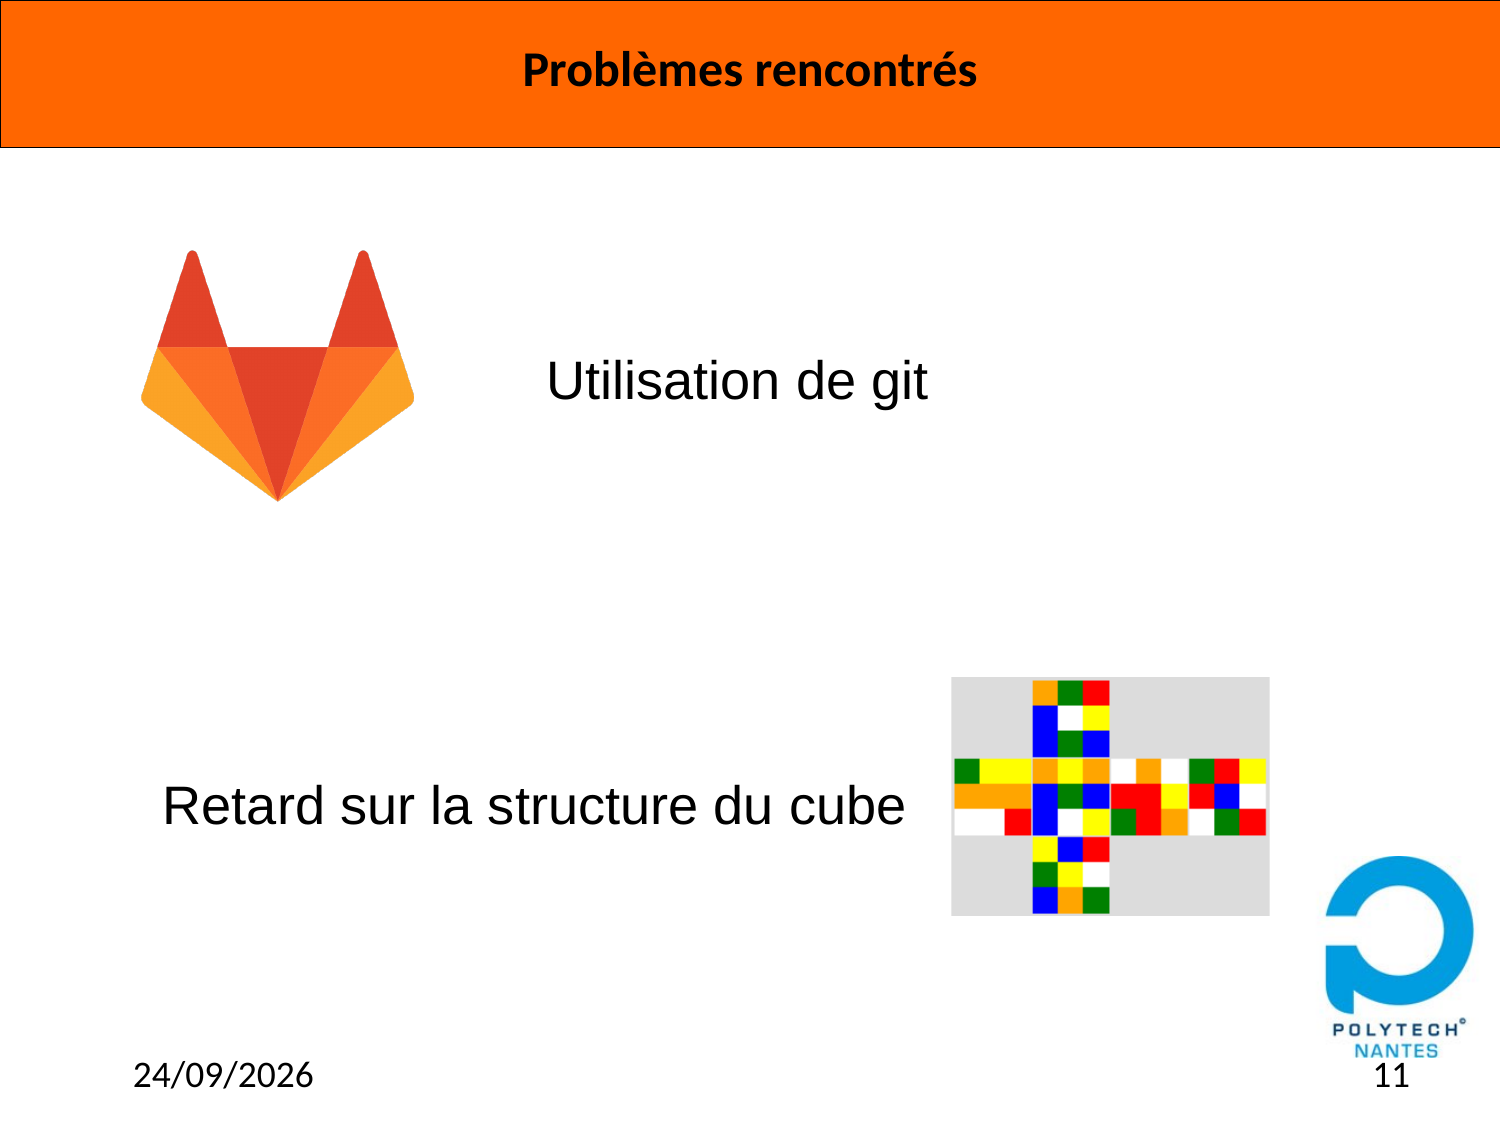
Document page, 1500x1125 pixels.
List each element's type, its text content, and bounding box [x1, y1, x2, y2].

title Problèmes rencontrés [0, 29, 1500, 119]
text_box Retard sur la structure du cube [147, 767, 951, 844]
text_box Utilisation de git [531, 342, 1123, 419]
picture [1299, 856, 1500, 1058]
picture [141, 250, 414, 502]
picture [951, 677, 1270, 916]
